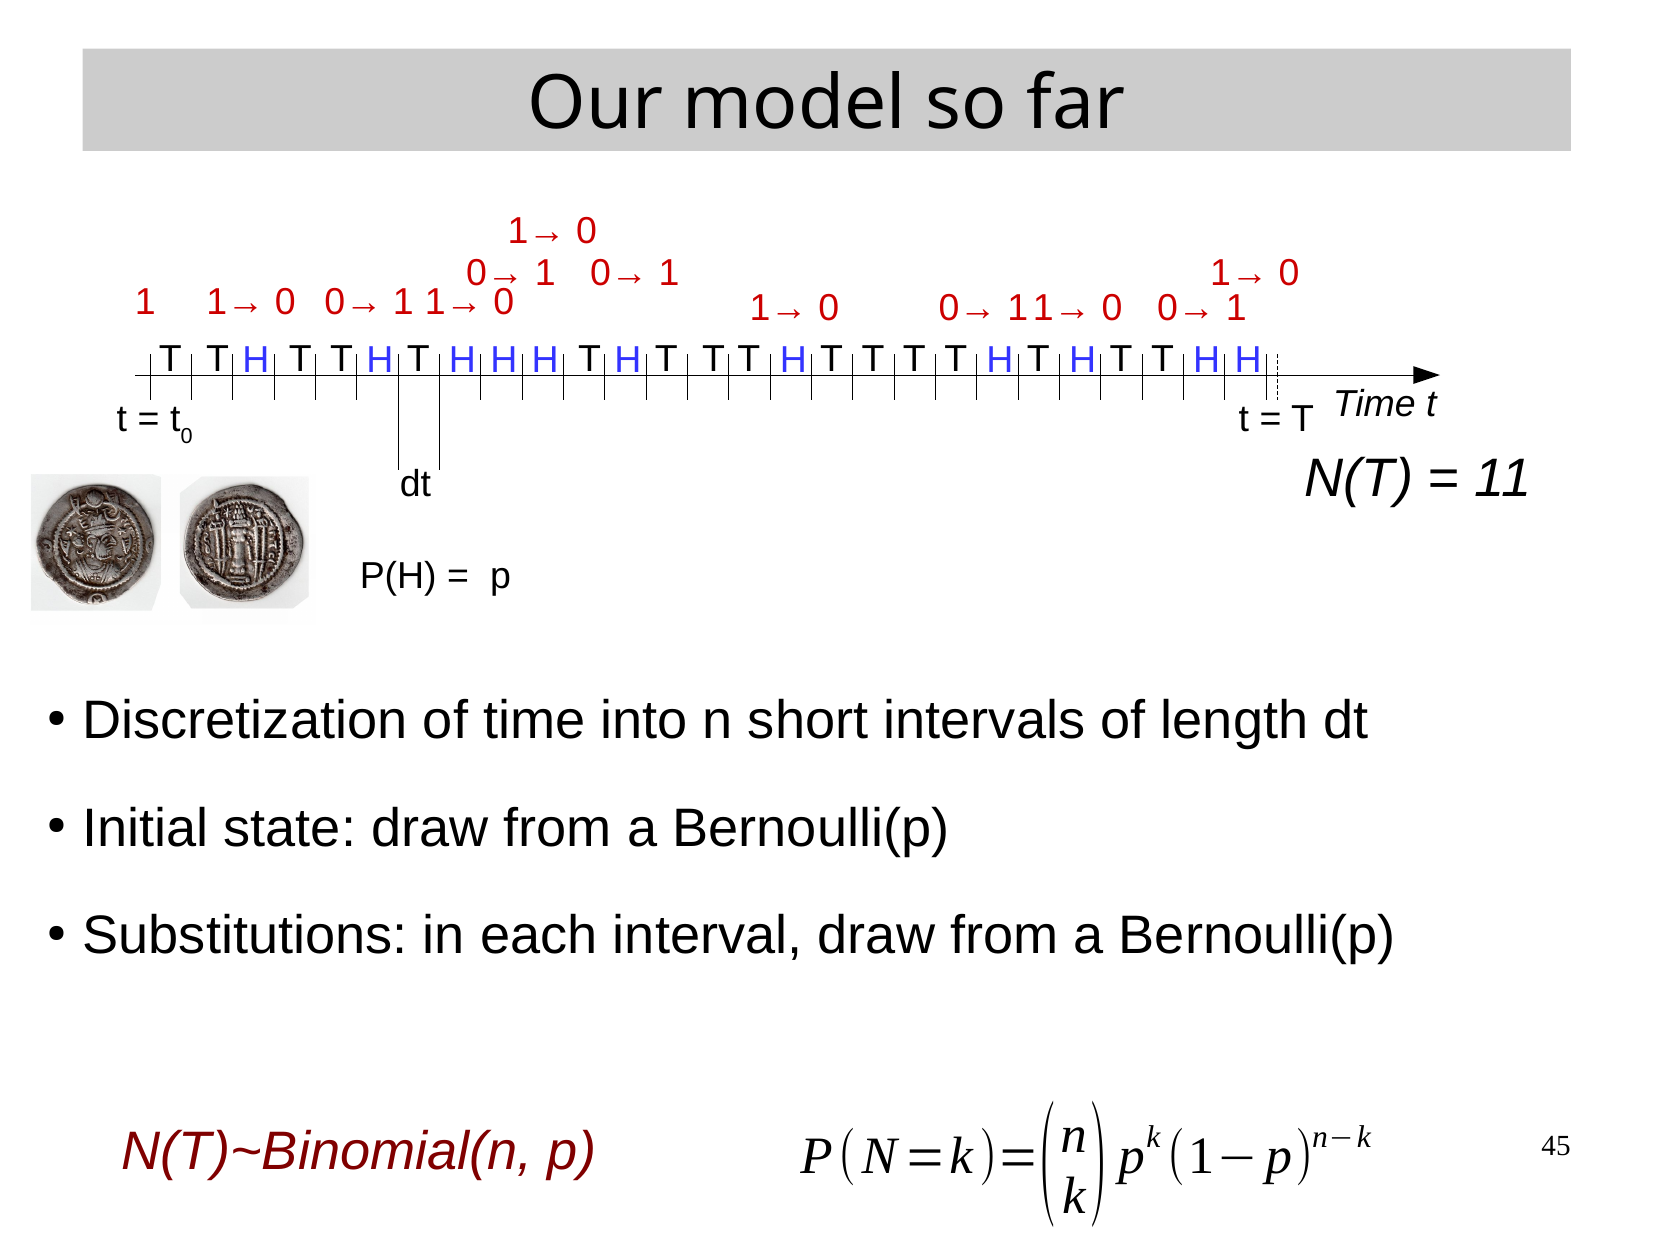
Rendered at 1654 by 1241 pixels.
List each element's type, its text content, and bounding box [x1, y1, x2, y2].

text_box T [888, 330, 929, 387]
text_box 0→ 1 [923, 279, 1044, 336]
text_box 1 [120, 273, 191, 331]
text_box T [563, 330, 624, 387]
text_box N(T) = 11 [1290, 439, 1576, 529]
text_box 1→ 0 [1044, 279, 1139, 336]
text_box T [640, 330, 687, 387]
text_box P(H) = p [345, 546, 571, 607]
text_box t = t0 [101, 390, 211, 456]
text_box H [516, 331, 577, 388]
text_box 1→ 0 [430, 273, 530, 331]
text_box H [351, 331, 412, 388]
text_box T [1136, 330, 1178, 387]
text_box 1→ 0 [1195, 243, 1316, 301]
text_box H [599, 331, 660, 388]
text_box H [227, 331, 288, 388]
text_box T [288, 331, 315, 387]
text_box 0→ 1 [309, 273, 430, 331]
picture [30, 474, 316, 625]
title Our model so far [82, 49, 1571, 151]
text_box T [929, 336, 971, 387]
text_box H [765, 336, 826, 388]
text_box H [475, 331, 516, 388]
text_box T [191, 331, 227, 387]
text_box T [1032, 336, 1054, 387]
text_box H [1219, 331, 1280, 388]
text_box T [722, 330, 765, 387]
text_box Discretization of time into n short intervals of length dt Initial state: draw from a Bernoulli(p) Substitutions: in each interval, draw from a Bernoulli(p) N(T)~Binomial(n, p) [32, 681, 1546, 1216]
text_box T [315, 331, 351, 387]
text_box T [846, 330, 888, 387]
text_box 0→ 1 [1142, 279, 1263, 336]
text_box H [1054, 336, 1115, 388]
text_box T [687, 330, 722, 387]
text_box T [144, 330, 191, 387]
text_box dt [385, 454, 462, 512]
text_box 0→ 1 [575, 243, 696, 301]
text_box H [434, 331, 475, 388]
chart [785, 1098, 1386, 1231]
text_box 0→ 1 [451, 243, 572, 301]
text_box 1→ 0 [492, 202, 613, 260]
text_box T [412, 331, 434, 387]
text_box 1→ 0 [191, 273, 309, 331]
text_box t = T [1223, 390, 1333, 447]
text_box H [1178, 336, 1219, 388]
text_box 1→ 0 [734, 279, 855, 336]
text_box H [971, 336, 1032, 388]
text_box T [1115, 336, 1136, 387]
text_box Time t [1318, 375, 1514, 432]
text_box T [826, 336, 846, 387]
